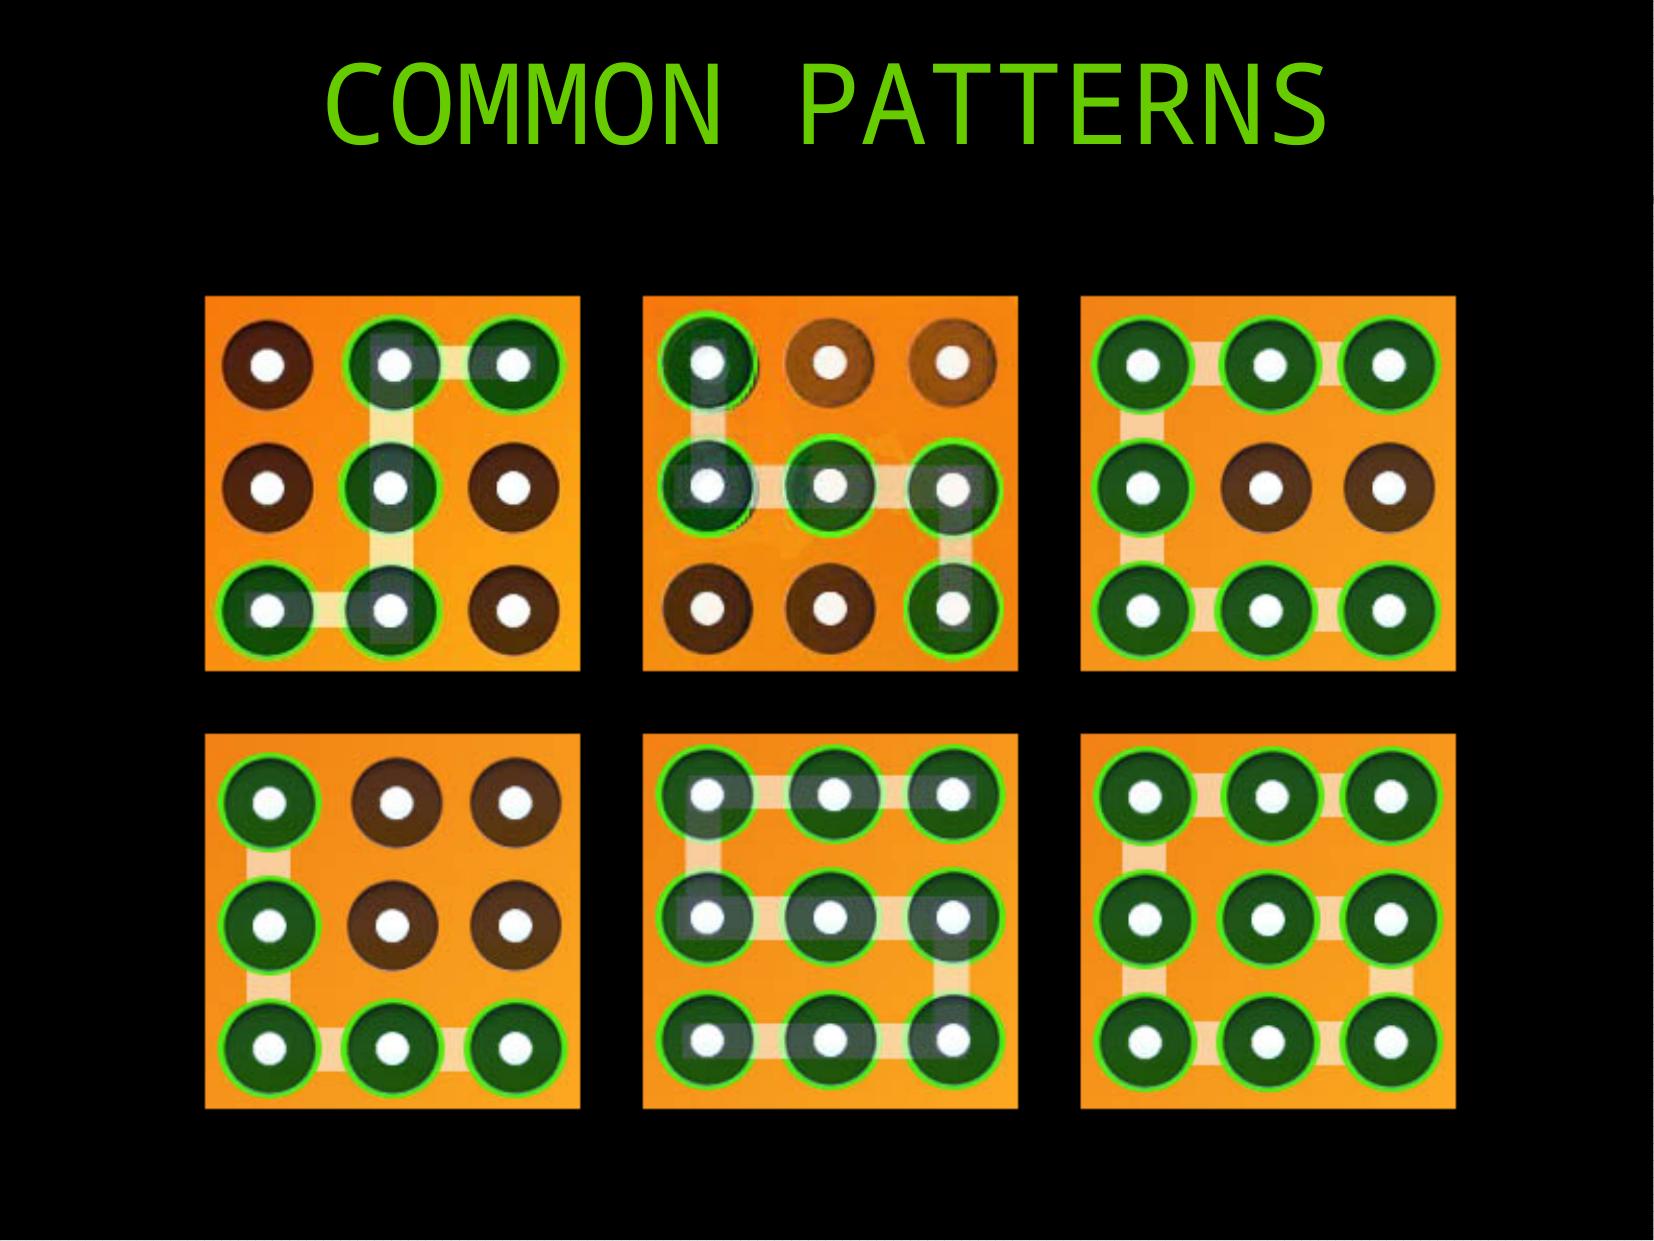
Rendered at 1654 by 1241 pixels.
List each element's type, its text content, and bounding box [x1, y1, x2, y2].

title [0, 195, 1654, 1241]
title COMMON PATTERNS [0, 0, 1654, 195]
picture [143, 234, 1519, 1172]
